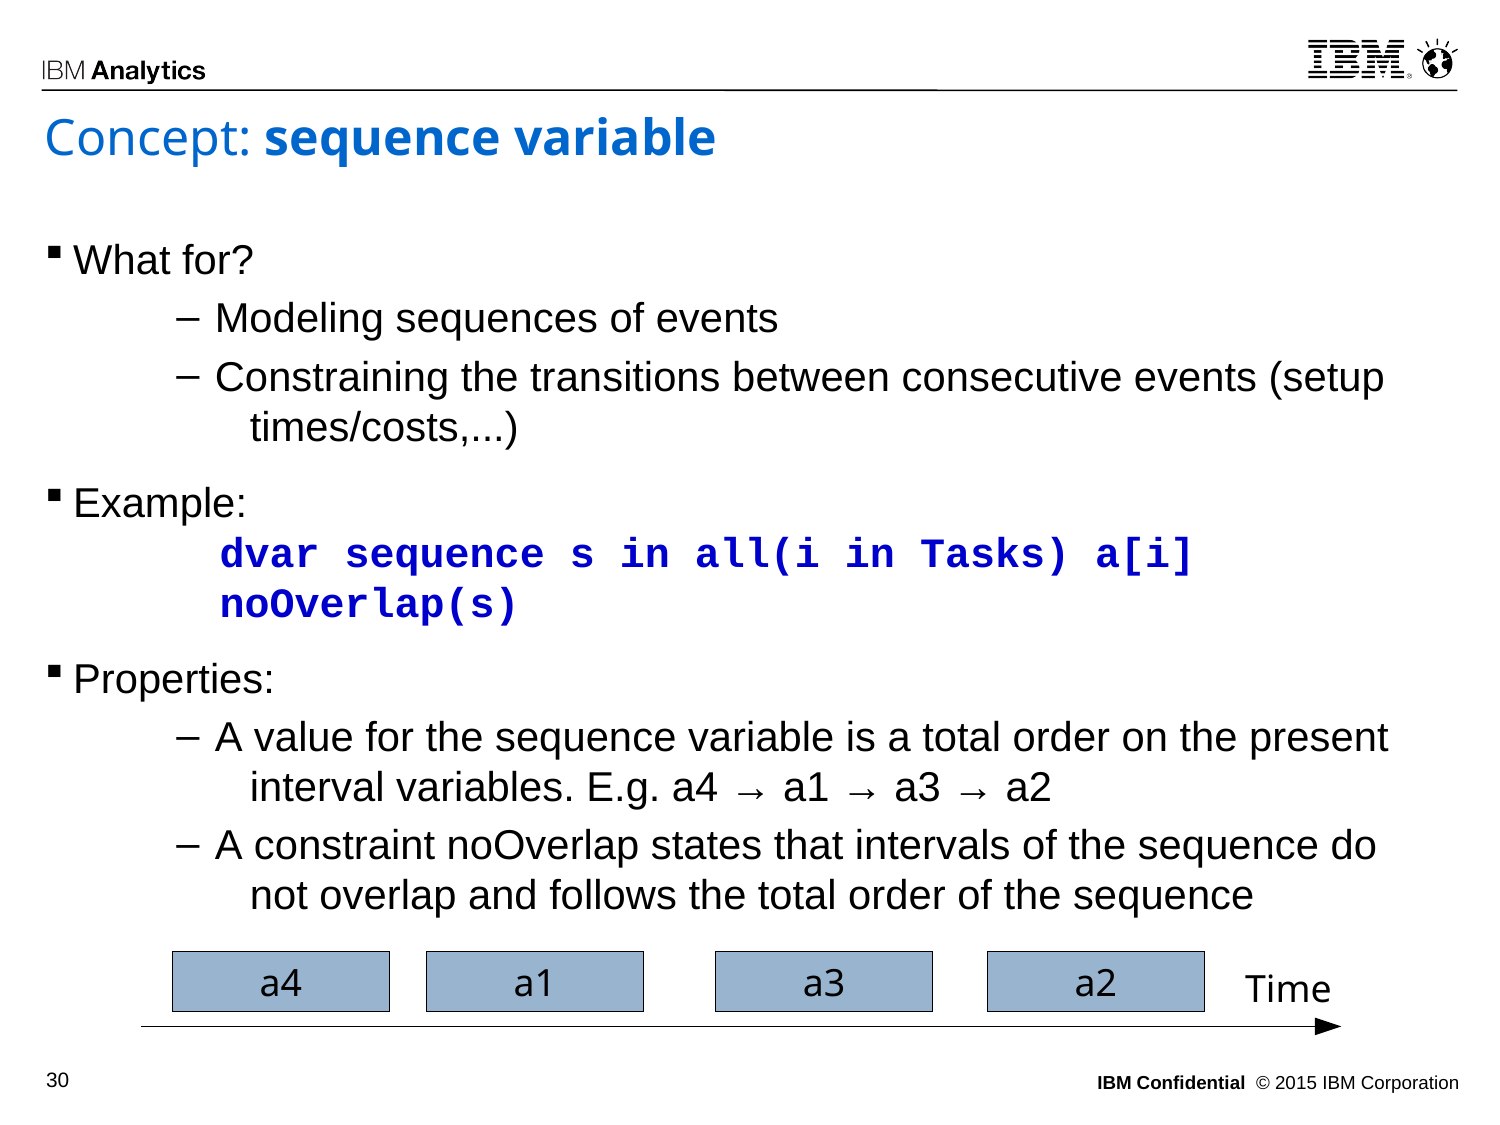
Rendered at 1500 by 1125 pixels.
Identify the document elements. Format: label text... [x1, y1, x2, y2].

picture [1294, 24, 1469, 91]
text_box a4 [172, 951, 390, 1012]
picture [24, 42, 224, 99]
title Concept: sequence variable [29, 97, 1500, 203]
text_box a3 [715, 951, 933, 1012]
list What for? Modeling sequences of events Constraining the transitions between consecutive events (setup times/costs,...) Example: dvar sequence s in all(i in Tasks) a[i] noOverlap(s) Properties: A value for the sequence variable is a total order on the present interval variables. E.g. a4 → a1 → a3 → a2 A constraint noOverlap states that intervals of the sequence do not overlap and follows the total order of the sequence [29, 224, 1456, 1066]
text_box a2 [987, 951, 1205, 1012]
text_box a1 [426, 951, 644, 1012]
text_box Time [1230, 957, 1342, 1018]
